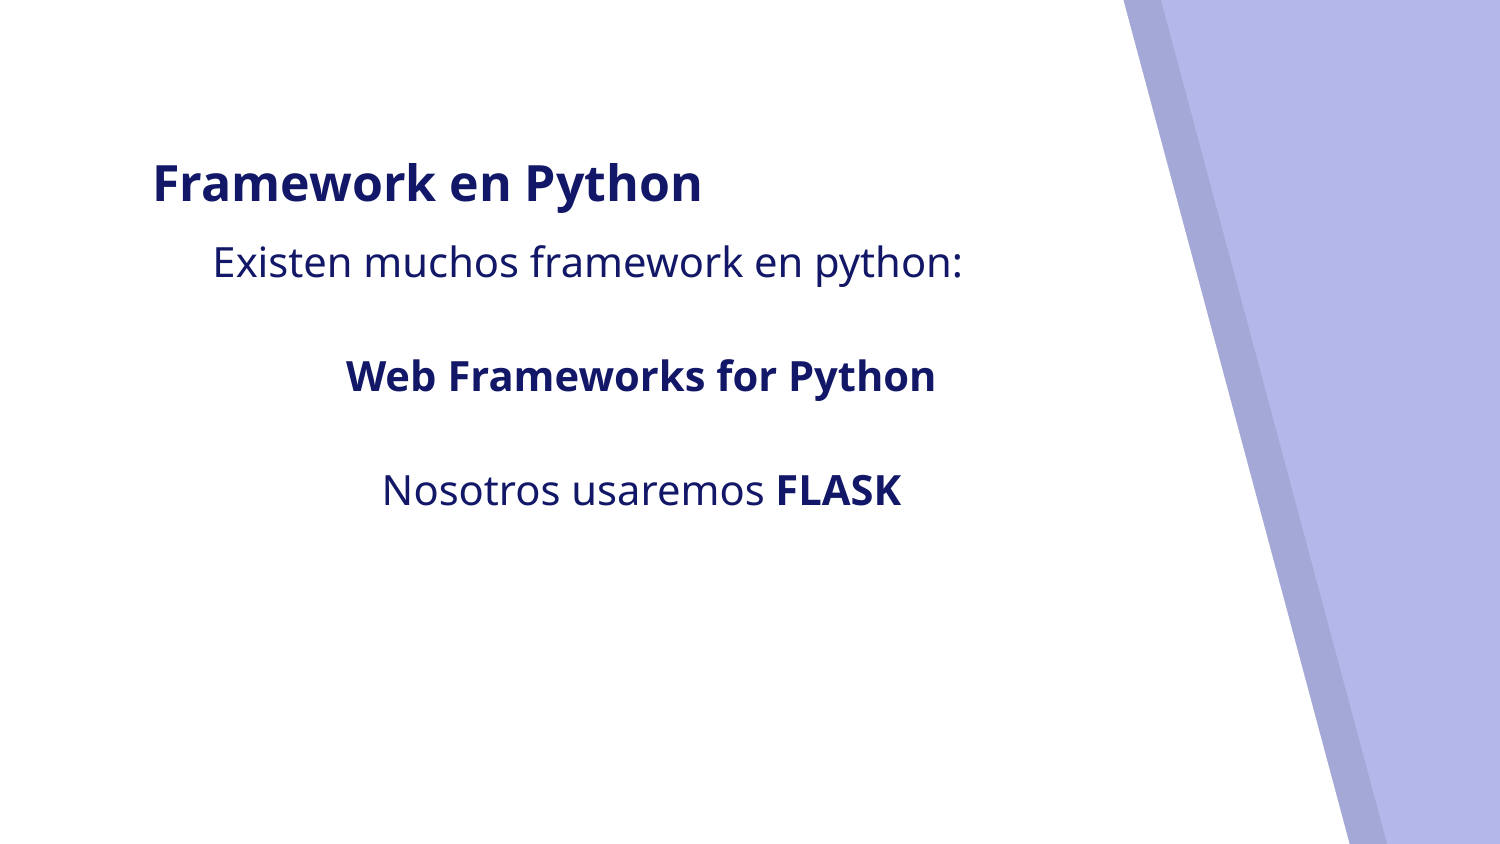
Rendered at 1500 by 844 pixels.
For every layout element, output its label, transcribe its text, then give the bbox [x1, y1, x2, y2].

title Framework en Python [137, 146, 1011, 227]
list Existen muchos framework en python: Web Frameworks for Python Nosotros usaremos FLASK [137, 232, 1146, 475]
